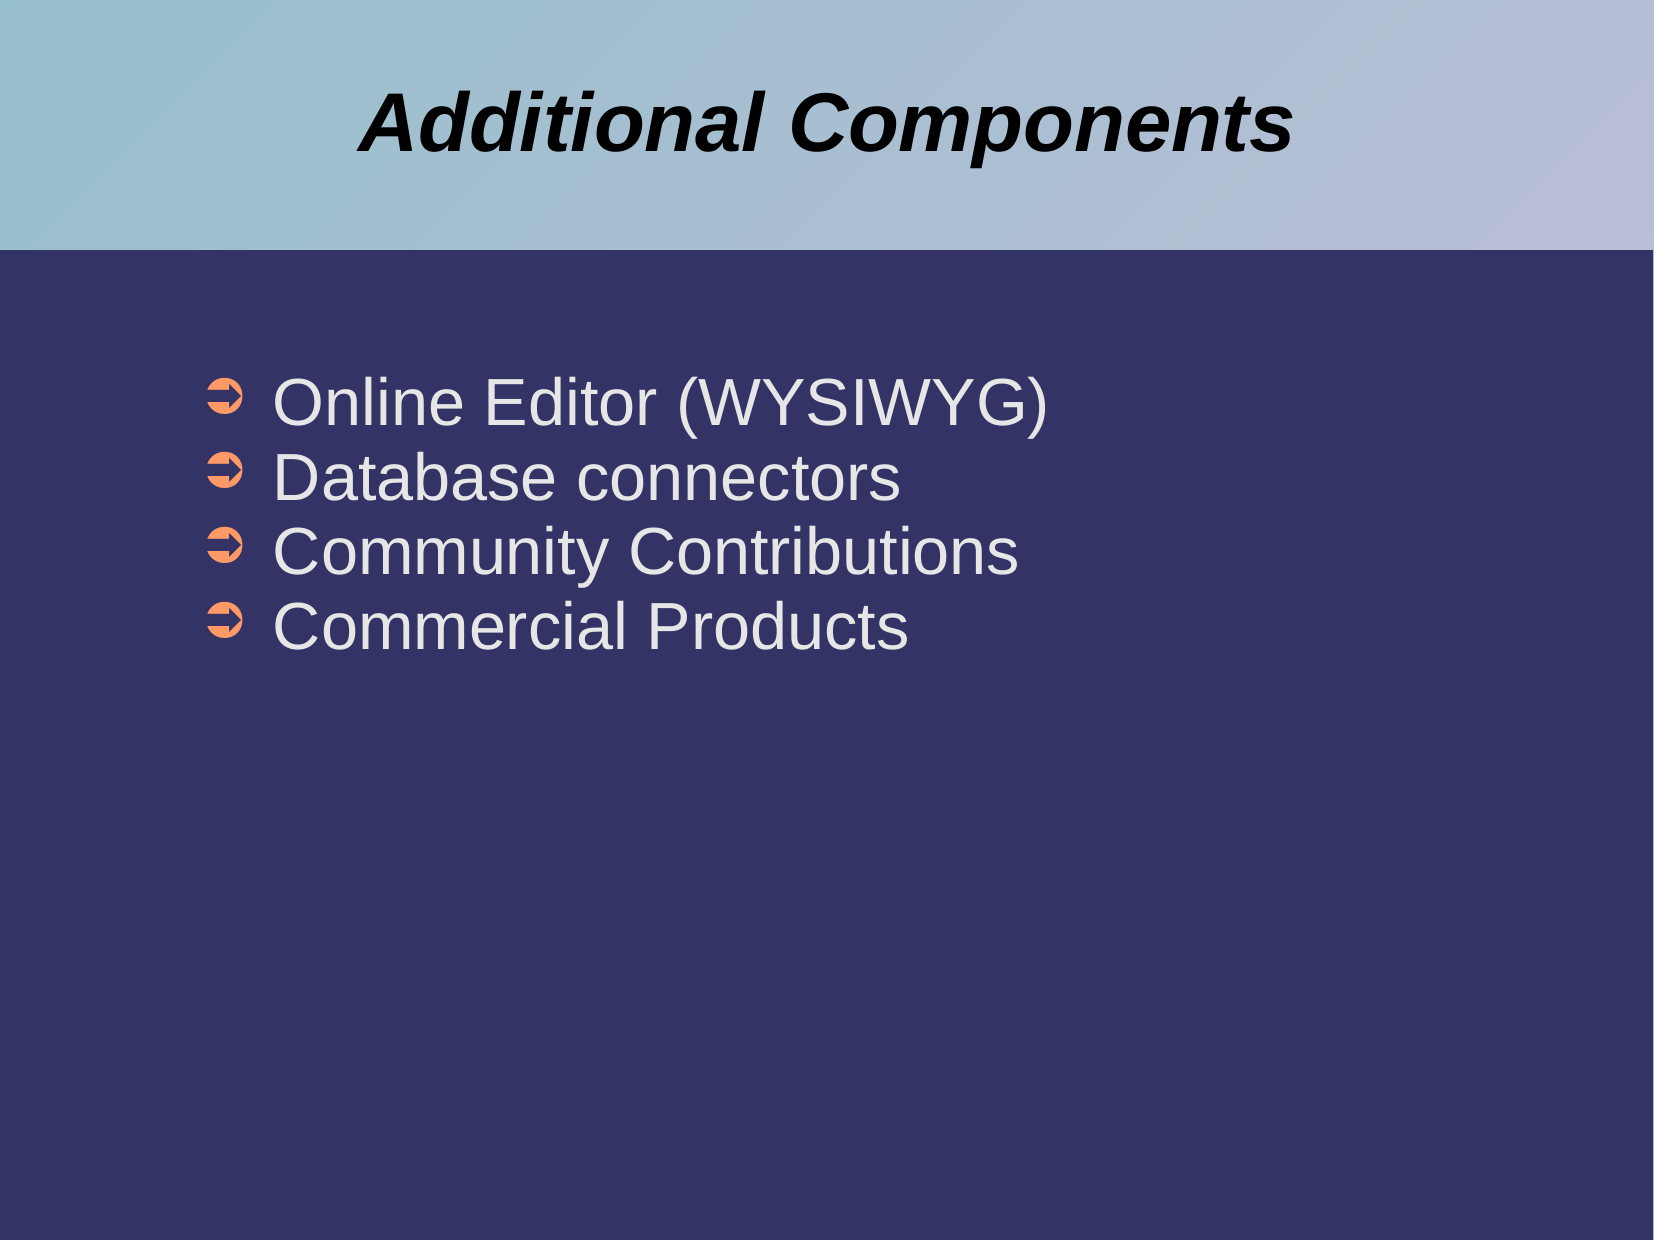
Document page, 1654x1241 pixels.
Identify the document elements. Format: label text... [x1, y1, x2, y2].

title Additional Components [121, 19, 1534, 227]
list Online Editor (WYSIWYG) Database connectors Community Contributions Commercial Products [178, 364, 1570, 1147]
